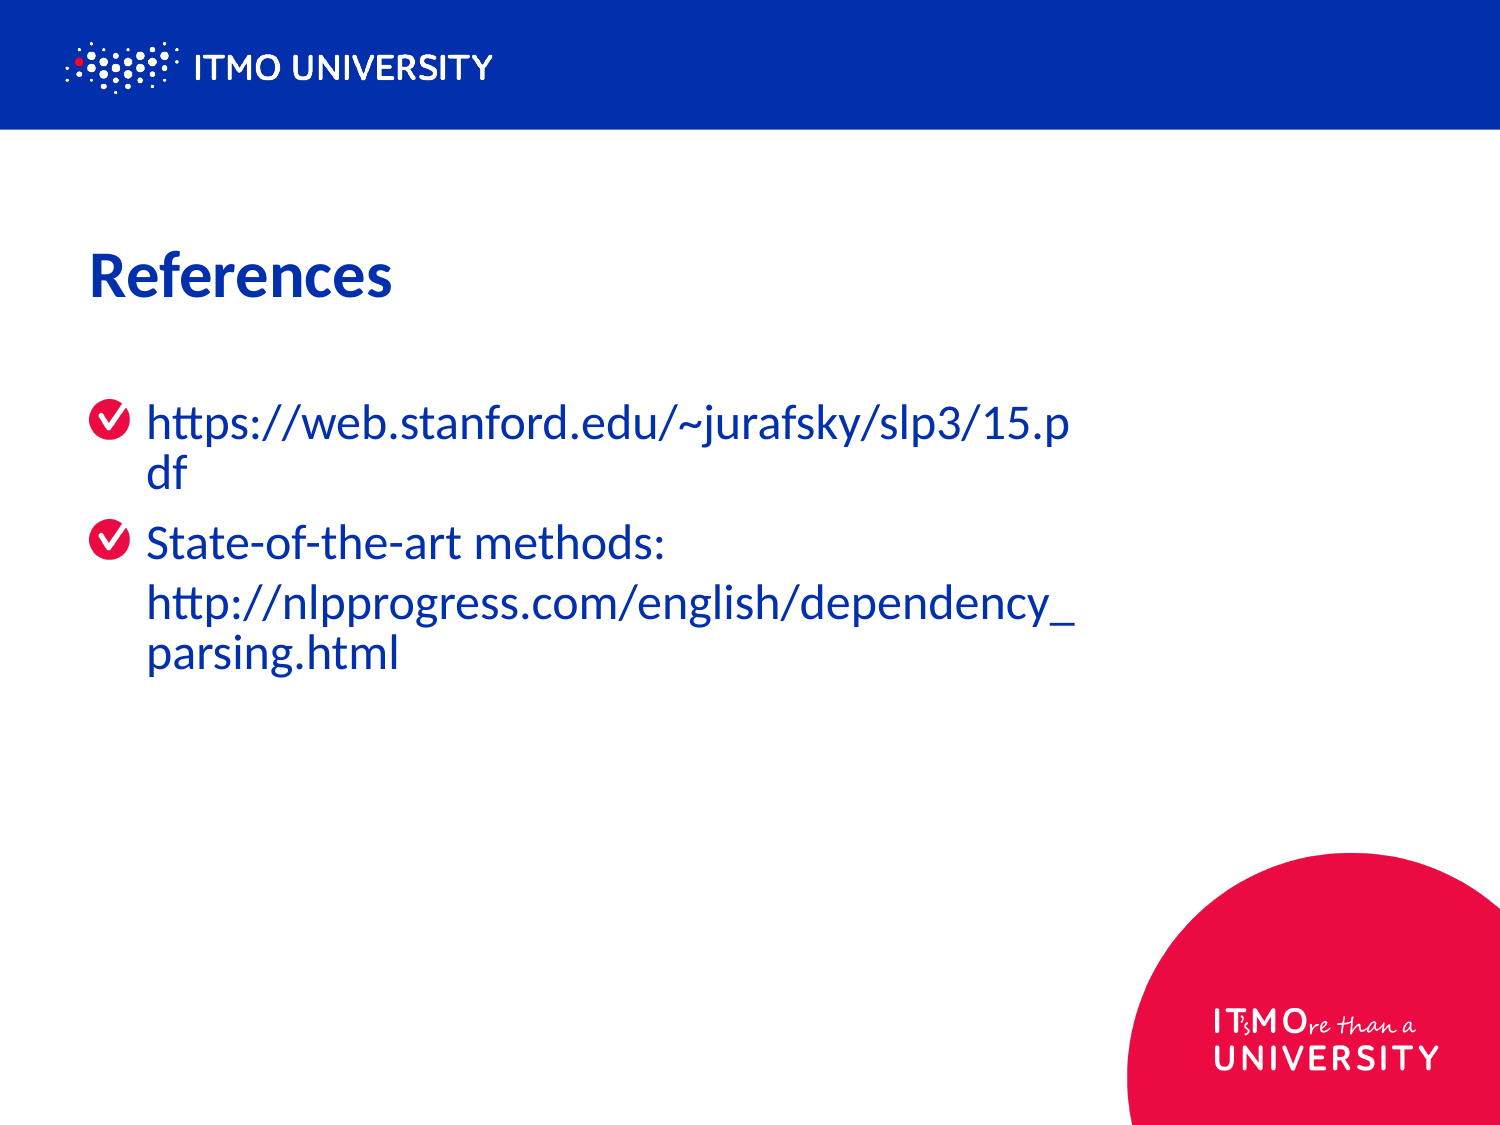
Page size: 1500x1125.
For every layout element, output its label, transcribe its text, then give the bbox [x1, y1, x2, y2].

text_box https://web.stanford.edu/~jurafsky/slp3/15.pdf State-of-the-art methods:http://nlpprogress.com/english/dependency_parsing.html [74, 381, 1104, 1005]
picture [0, 0, 545, 140]
text_box References [74, 202, 1104, 339]
picture [1107, 832, 1500, 1125]
picture [89, 399, 130, 440]
picture [89, 519, 130, 560]
